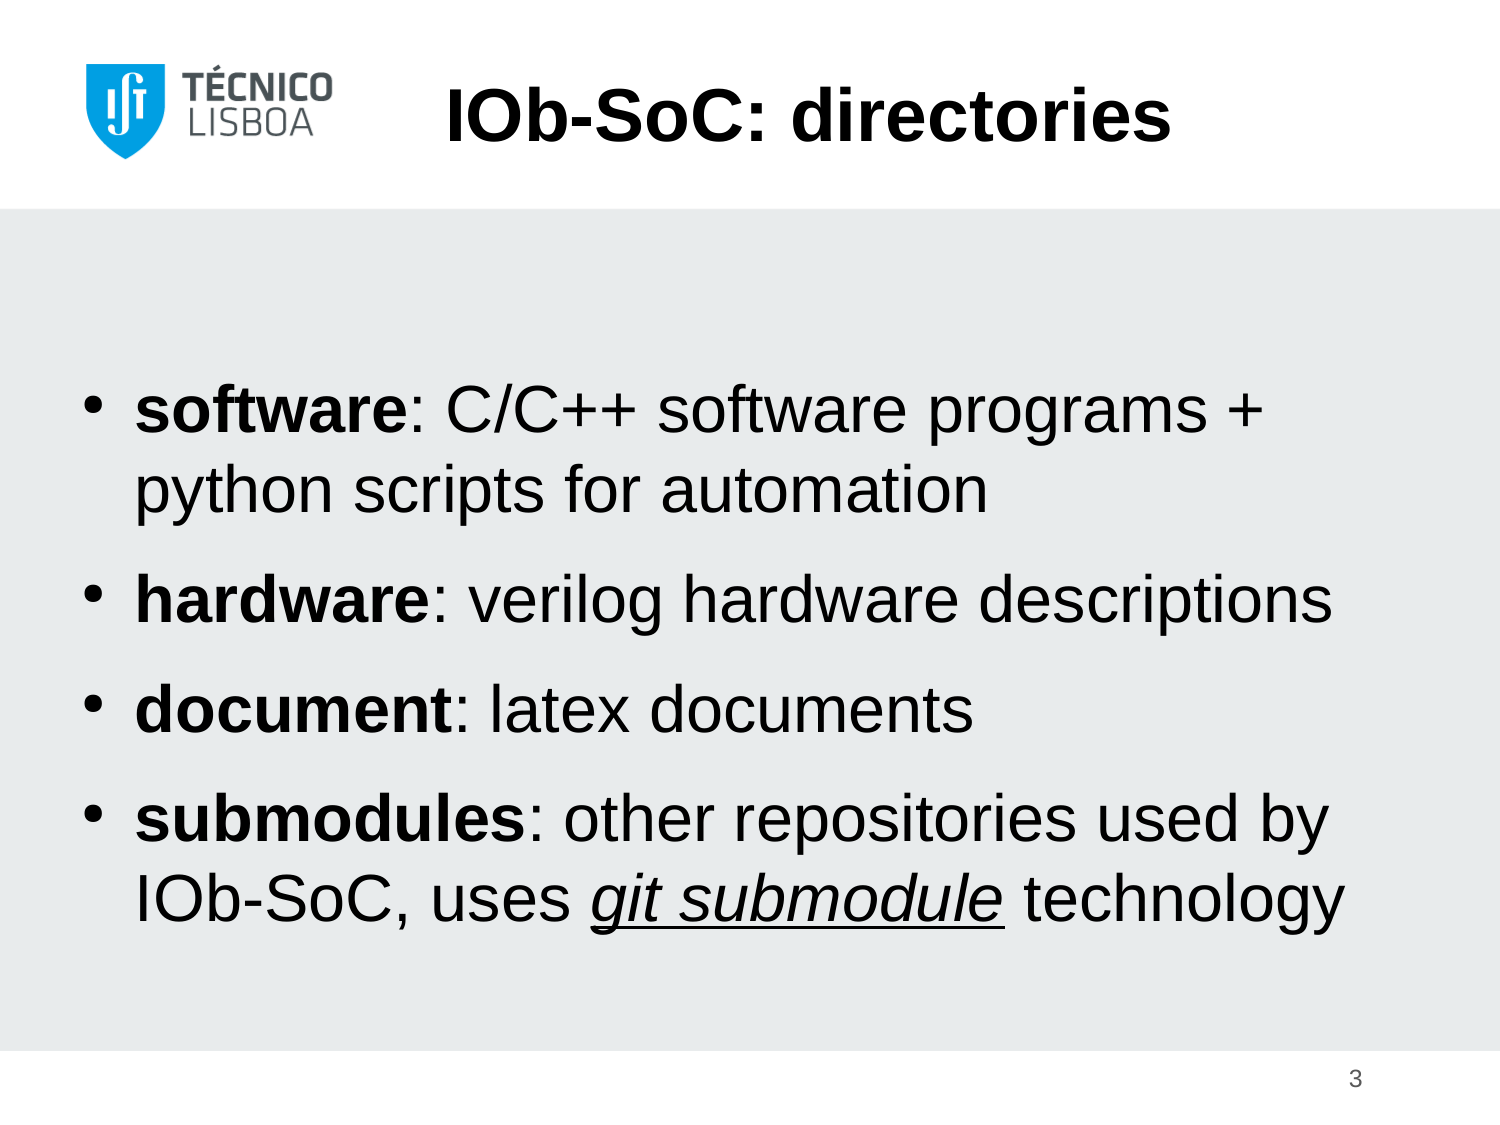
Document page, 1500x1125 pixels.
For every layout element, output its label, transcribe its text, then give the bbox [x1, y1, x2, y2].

title IOb-SoC: directories [430, 39, 1447, 183]
picture [0, 0, 1500, 1125]
list software: C/C++ software programs + python scripts for automation hardware: verilog hardware descriptions document: latex documents submodules: other repositories used by IOb-SoC, uses git submodule technology [63, 366, 1477, 1028]
